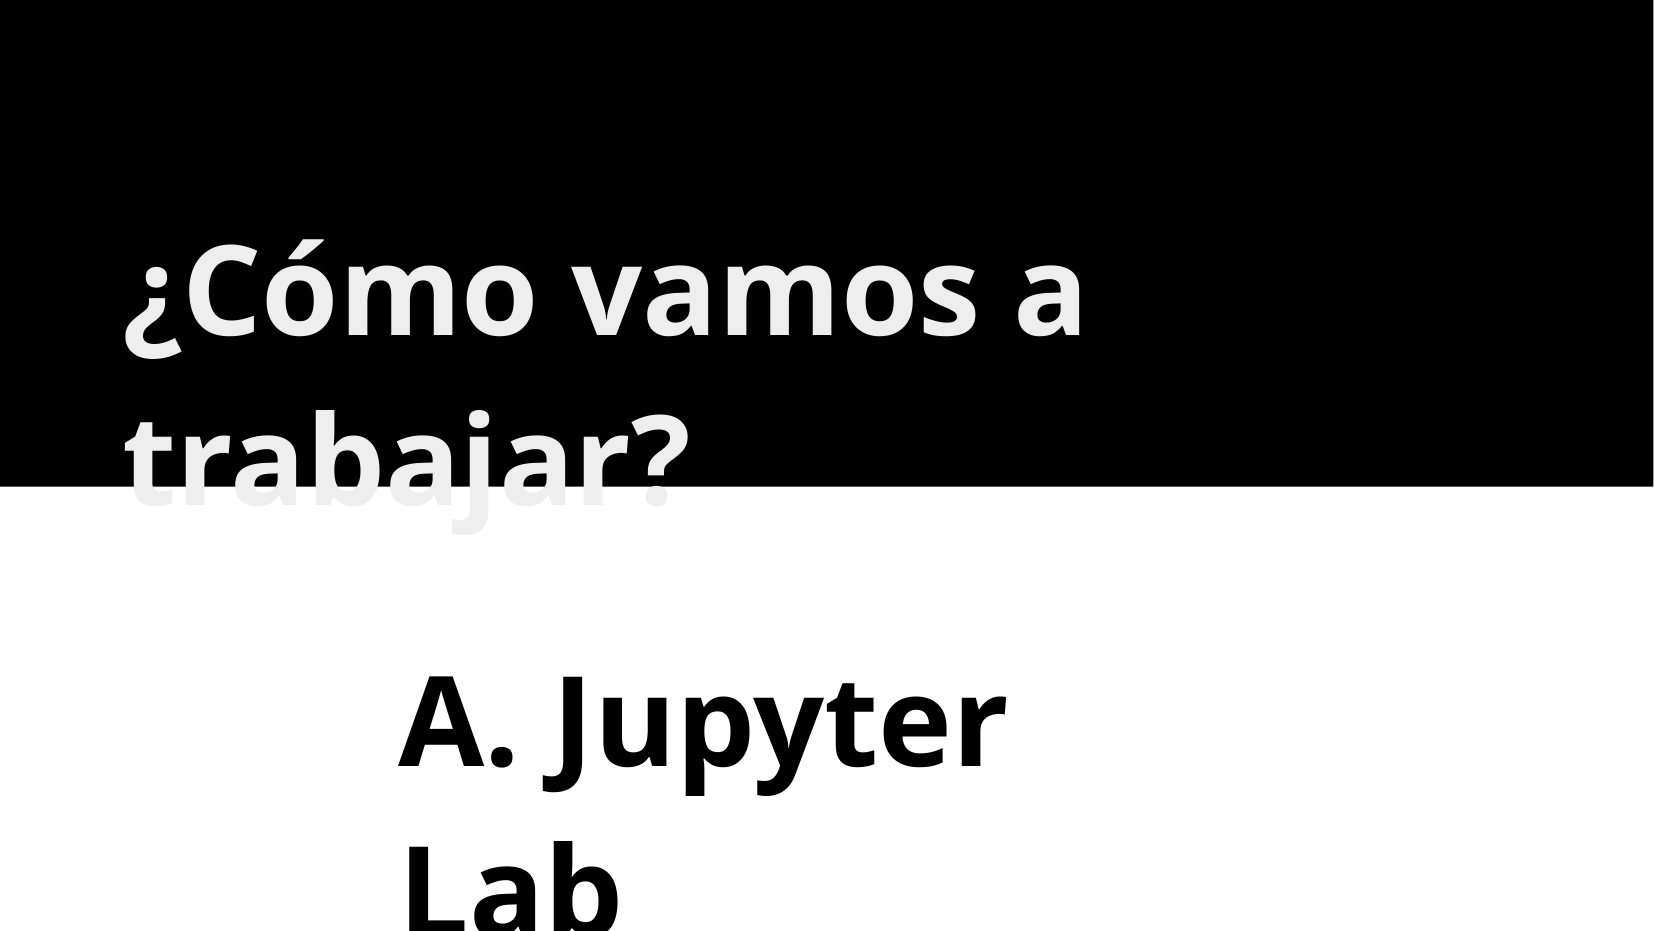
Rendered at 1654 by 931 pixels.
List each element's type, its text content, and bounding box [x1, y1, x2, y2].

text_box [254, 473, 278, 487]
text_box [409, 473, 433, 487]
text_box [0, 0, 1654, 487]
text_box ¿Cómo vamos a trabajar? [107, 194, 1546, 348]
text_box [523, 473, 547, 487]
text_box A. Jupyter Lab [383, 625, 1266, 776]
text_box [334, 450, 360, 487]
